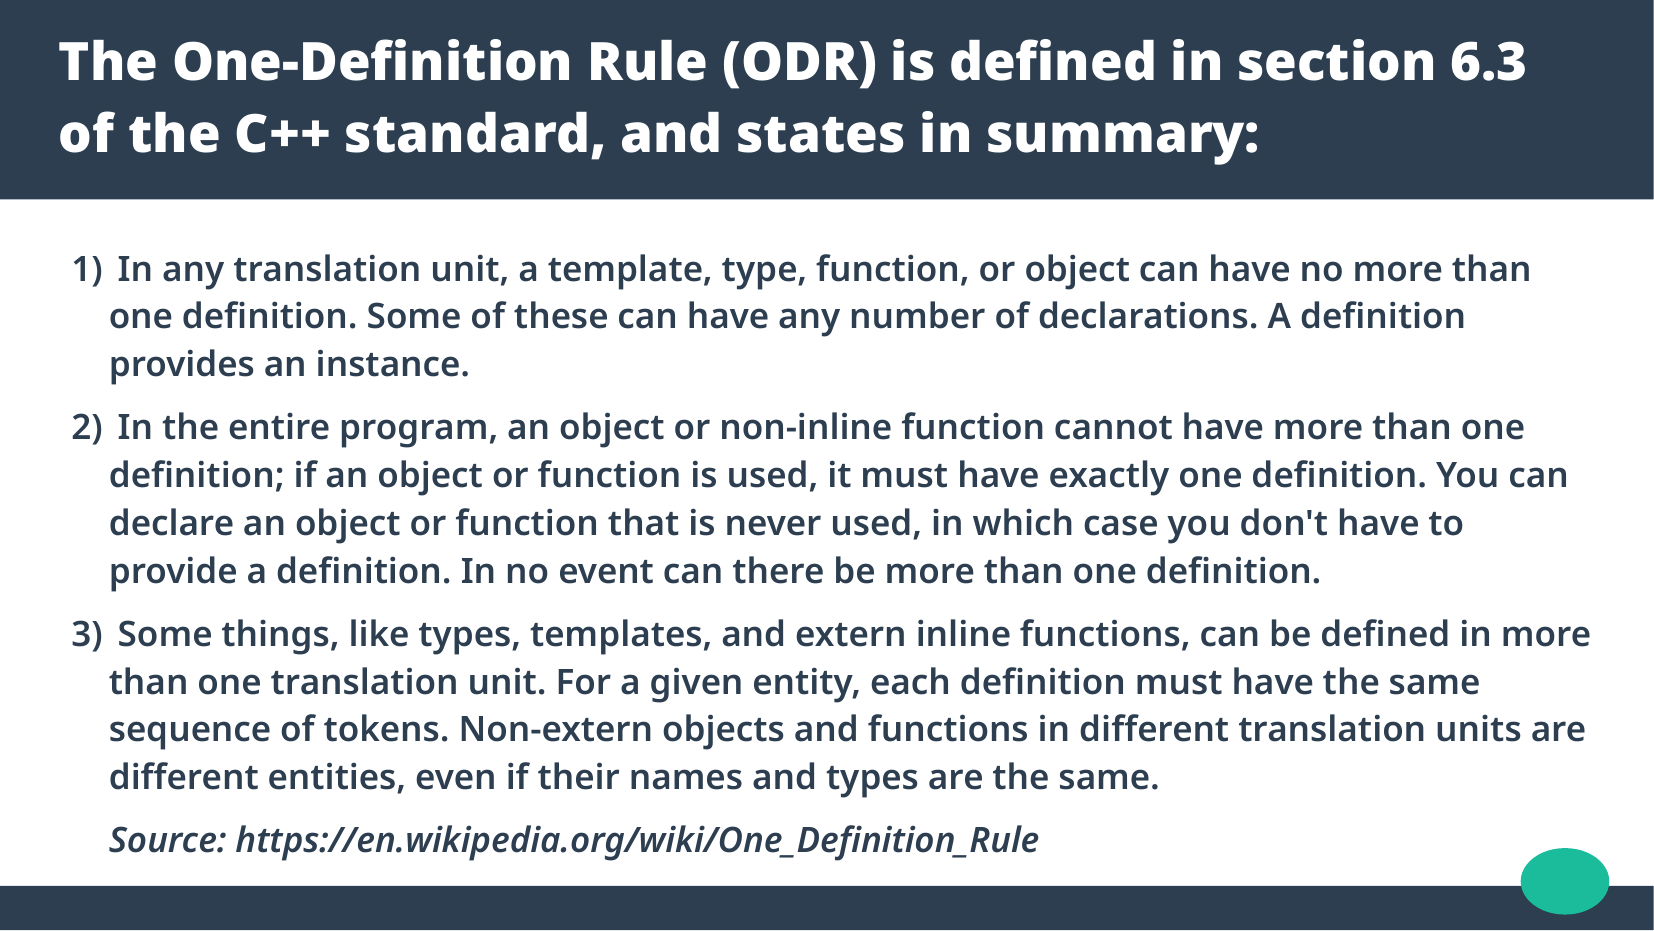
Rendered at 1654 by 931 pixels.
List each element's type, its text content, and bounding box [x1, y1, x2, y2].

title The One-Definition Rule (ODR) is defined in section 6.3 of the C++ standard, and states in summary: [59, 0, 1595, 209]
list In any translation unit, a template, type, function, or object can have no more than one definition. Some of these can have any number of declarations. A definition provides an instance. In the entire program, an object or non-inline function cannot have more than one definition; if an object or function is used, it must have exactly one definition. You can declare an object or function that is never used, in which case you don't have to provide a definition. In no event can there be more than one definition. Some things, like types, templates, and extern inline functions, can be defined in more than one translation unit. For a given entity, each definition must have the same sequence of tokens. Non-extern objects and functions in different translation units are different entities, even if their names and types are the same. Source: https://en.wikipedia.org/wiki/One_Definition_Rule [59, 243, 1595, 864]
